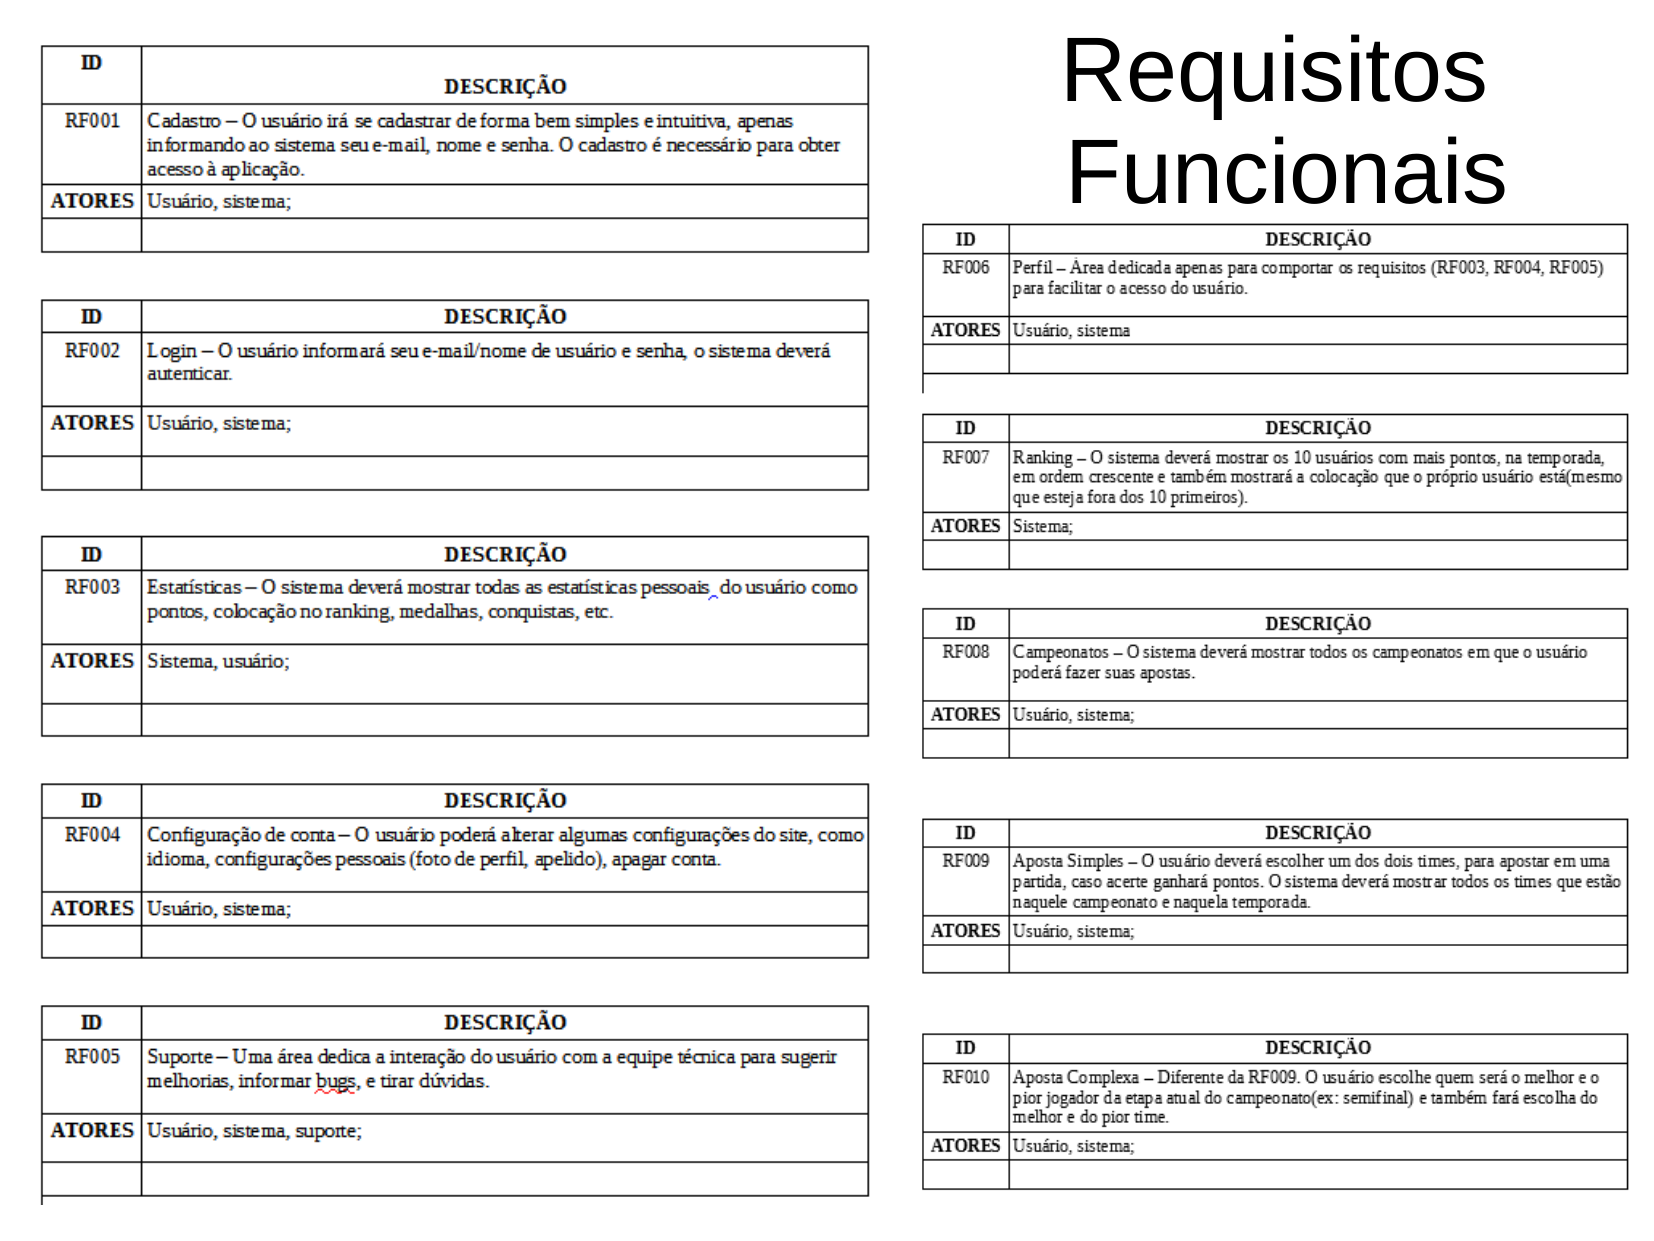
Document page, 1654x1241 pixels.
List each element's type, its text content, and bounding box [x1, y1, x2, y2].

picture [35, 36, 879, 1205]
picture [921, 221, 1630, 1193]
title Requisitos Funcionais [543, 17, 1654, 225]
